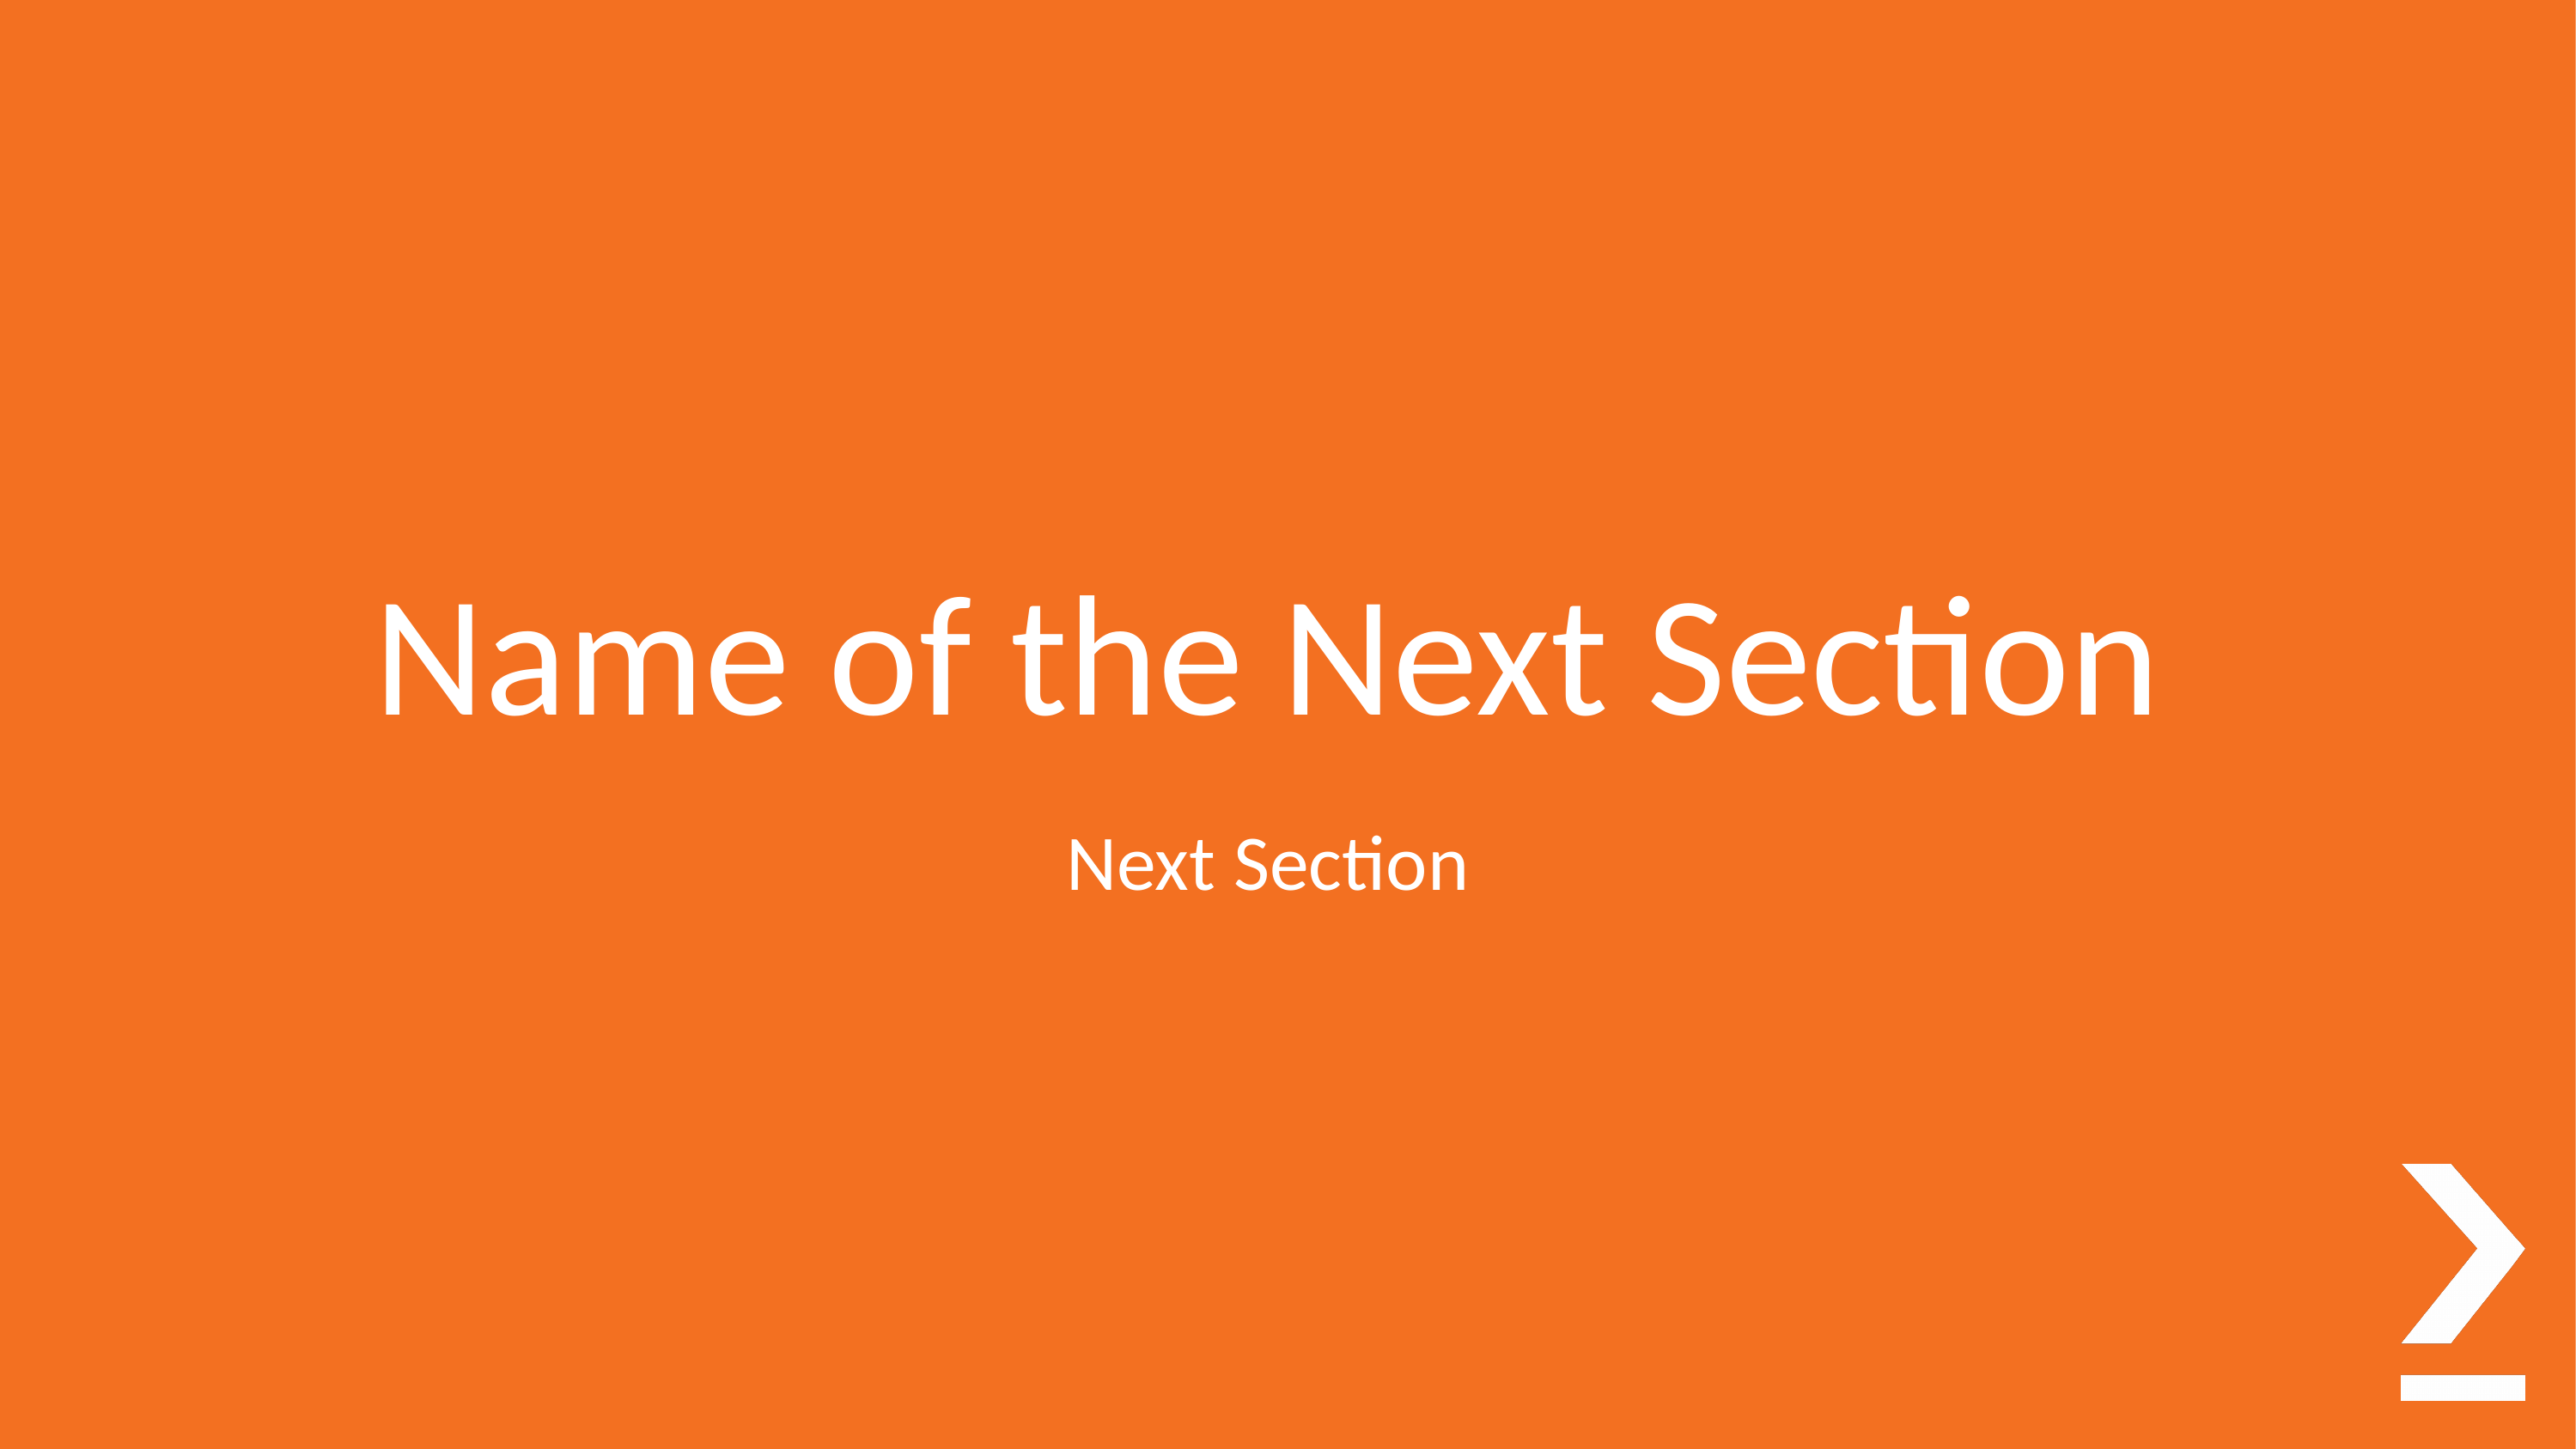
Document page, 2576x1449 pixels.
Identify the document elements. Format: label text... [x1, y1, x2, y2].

subtitle Next Section [110, 785, 2426, 908]
picture [2401, 1164, 2525, 1401]
title Name of the Next Section [110, 512, 2426, 776]
